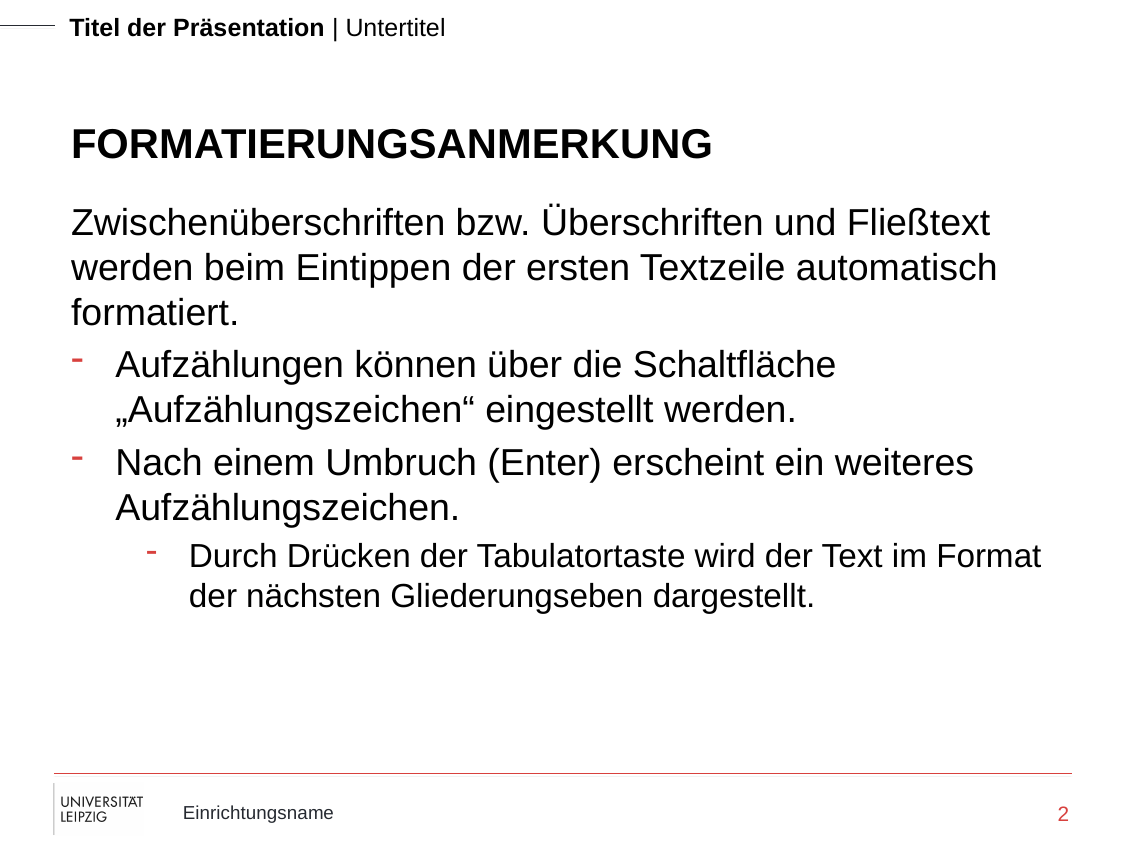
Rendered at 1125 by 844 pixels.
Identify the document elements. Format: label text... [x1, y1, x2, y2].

title Formatierungsanmerkung [56, 50, 1070, 175]
slide_number 1 [962, 800, 1070, 839]
list Zwischenüberschriften bzw. Überschriften und Fließtext werden beim Eintippen der ersten Textzeile automatisch formatiert. Aufzählungen können über die Schaltfläche „Aufzählungszeichen“ eingestellt werden. Nach einem Umbruch (Enter) erscheint ein weiteres Aufzählungszeichen. Durch Drücken der Tabulatortaste wird der Text im Format der nächsten Gliederungseben dargestellt. [56, 190, 1070, 756]
picture [53, 782, 144, 836]
